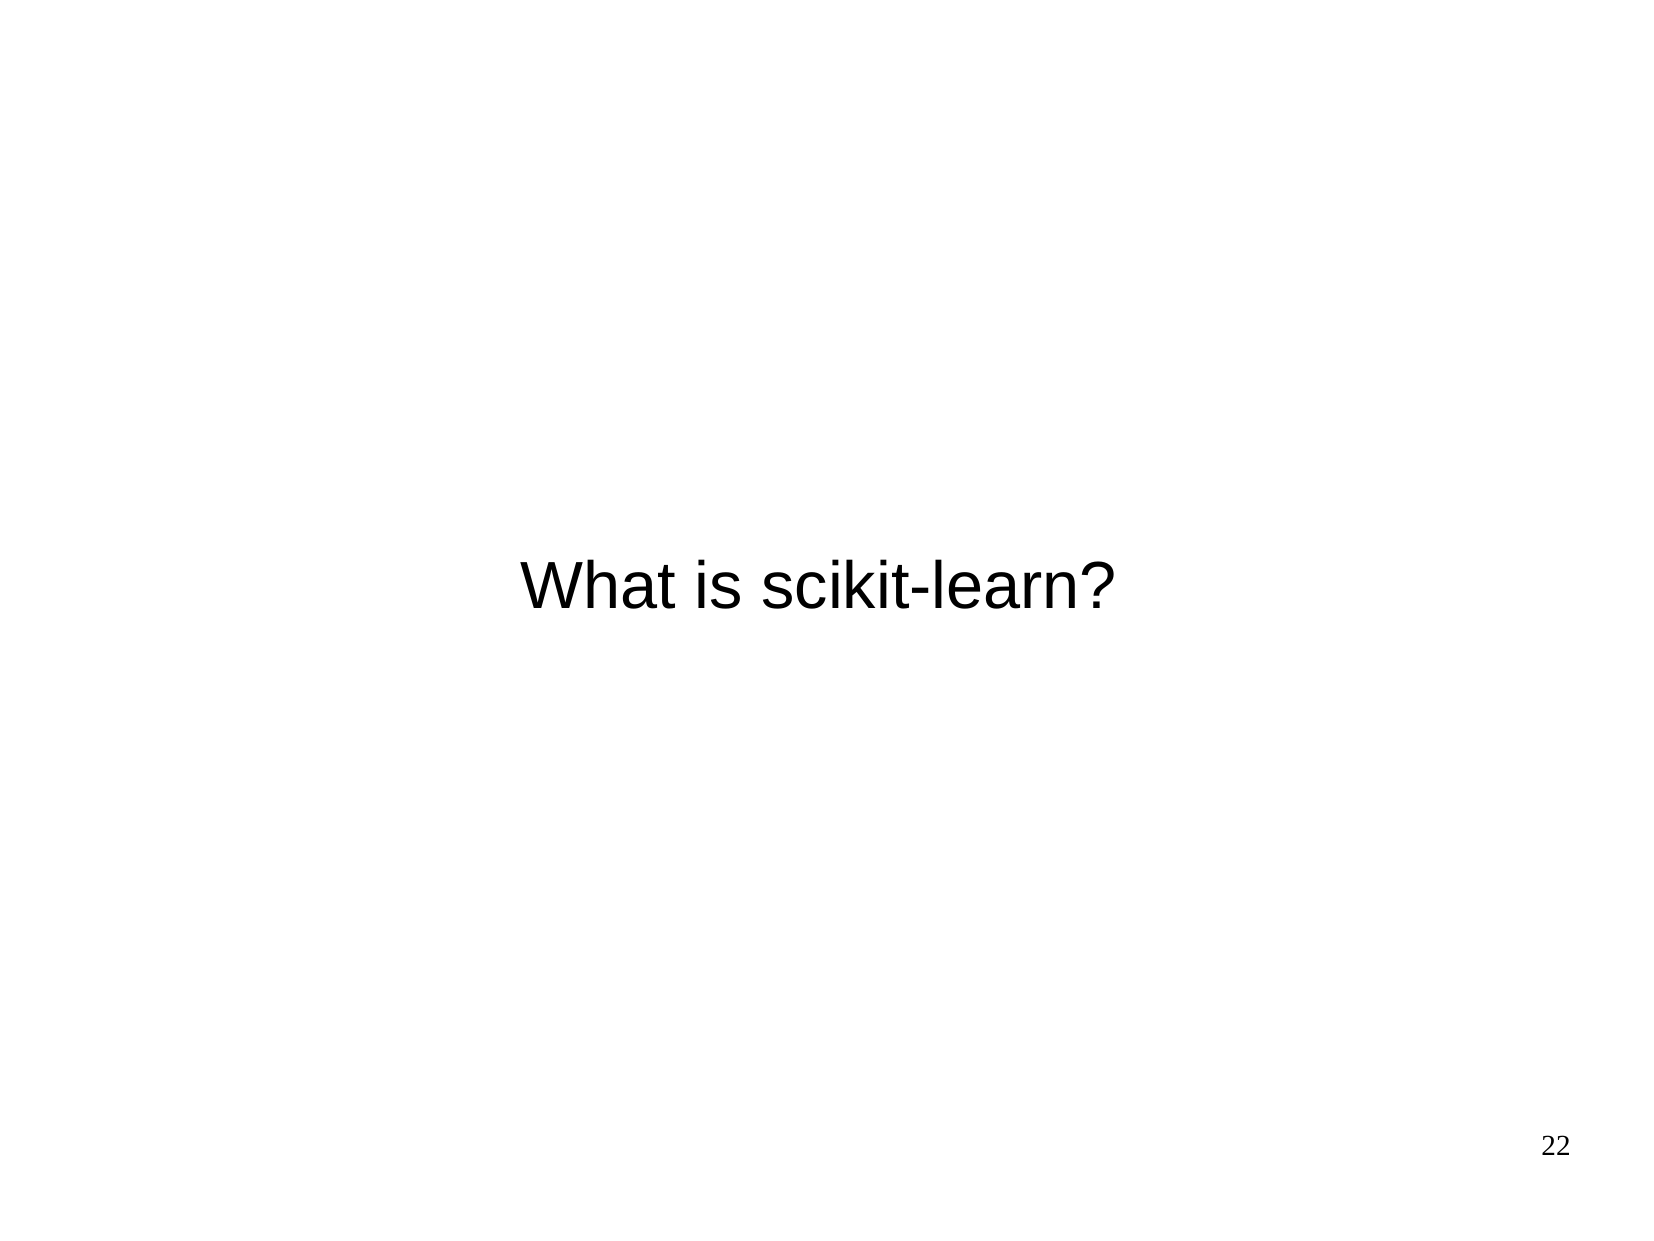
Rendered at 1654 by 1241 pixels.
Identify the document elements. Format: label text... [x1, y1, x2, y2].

subtitle What is scikit-learn? [75, 105, 1564, 1066]
